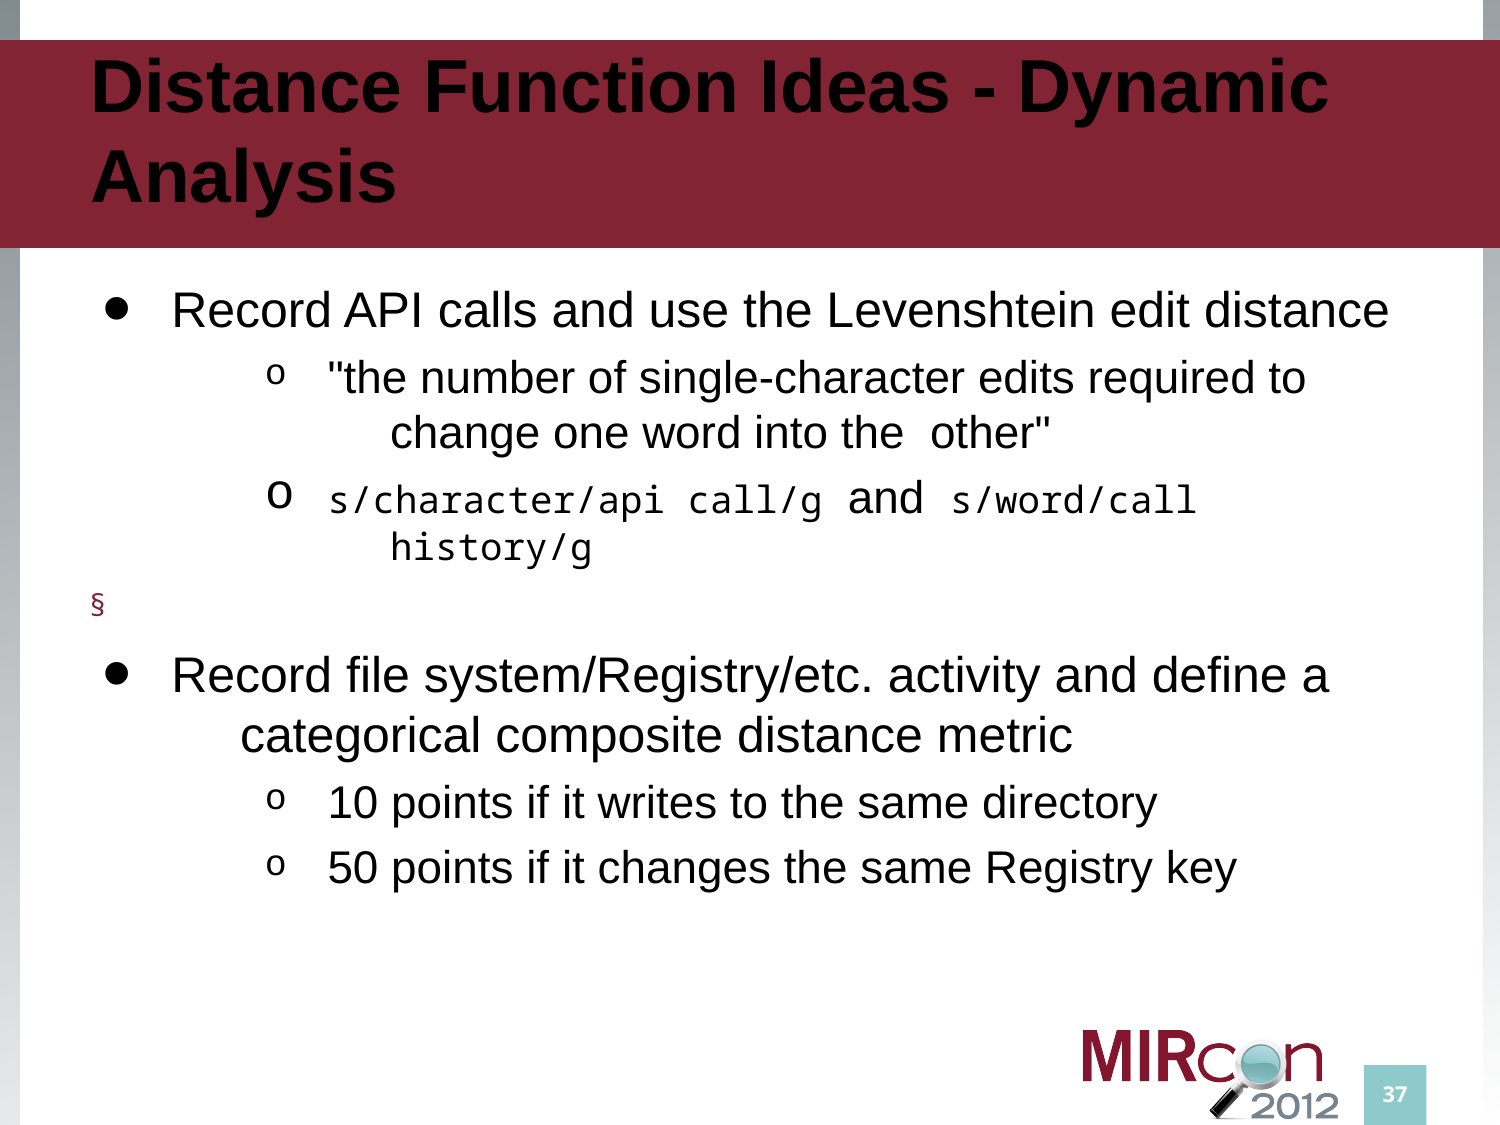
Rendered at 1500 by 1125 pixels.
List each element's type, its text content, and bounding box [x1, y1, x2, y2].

title Distance Function Ideas - Dynamic Analysis [75, 45, 1426, 233]
list Record API calls and use the Levenshtein edit distance "the number of single-character edits required to change one word into the other" s/character/api call/g and s/word/call history/g Record file system/Registry/etc. activity and define a categorical composite distance metric 10 points if it writes to the same directory 50 points if it changes the same Registry key [75, 262, 1426, 1078]
